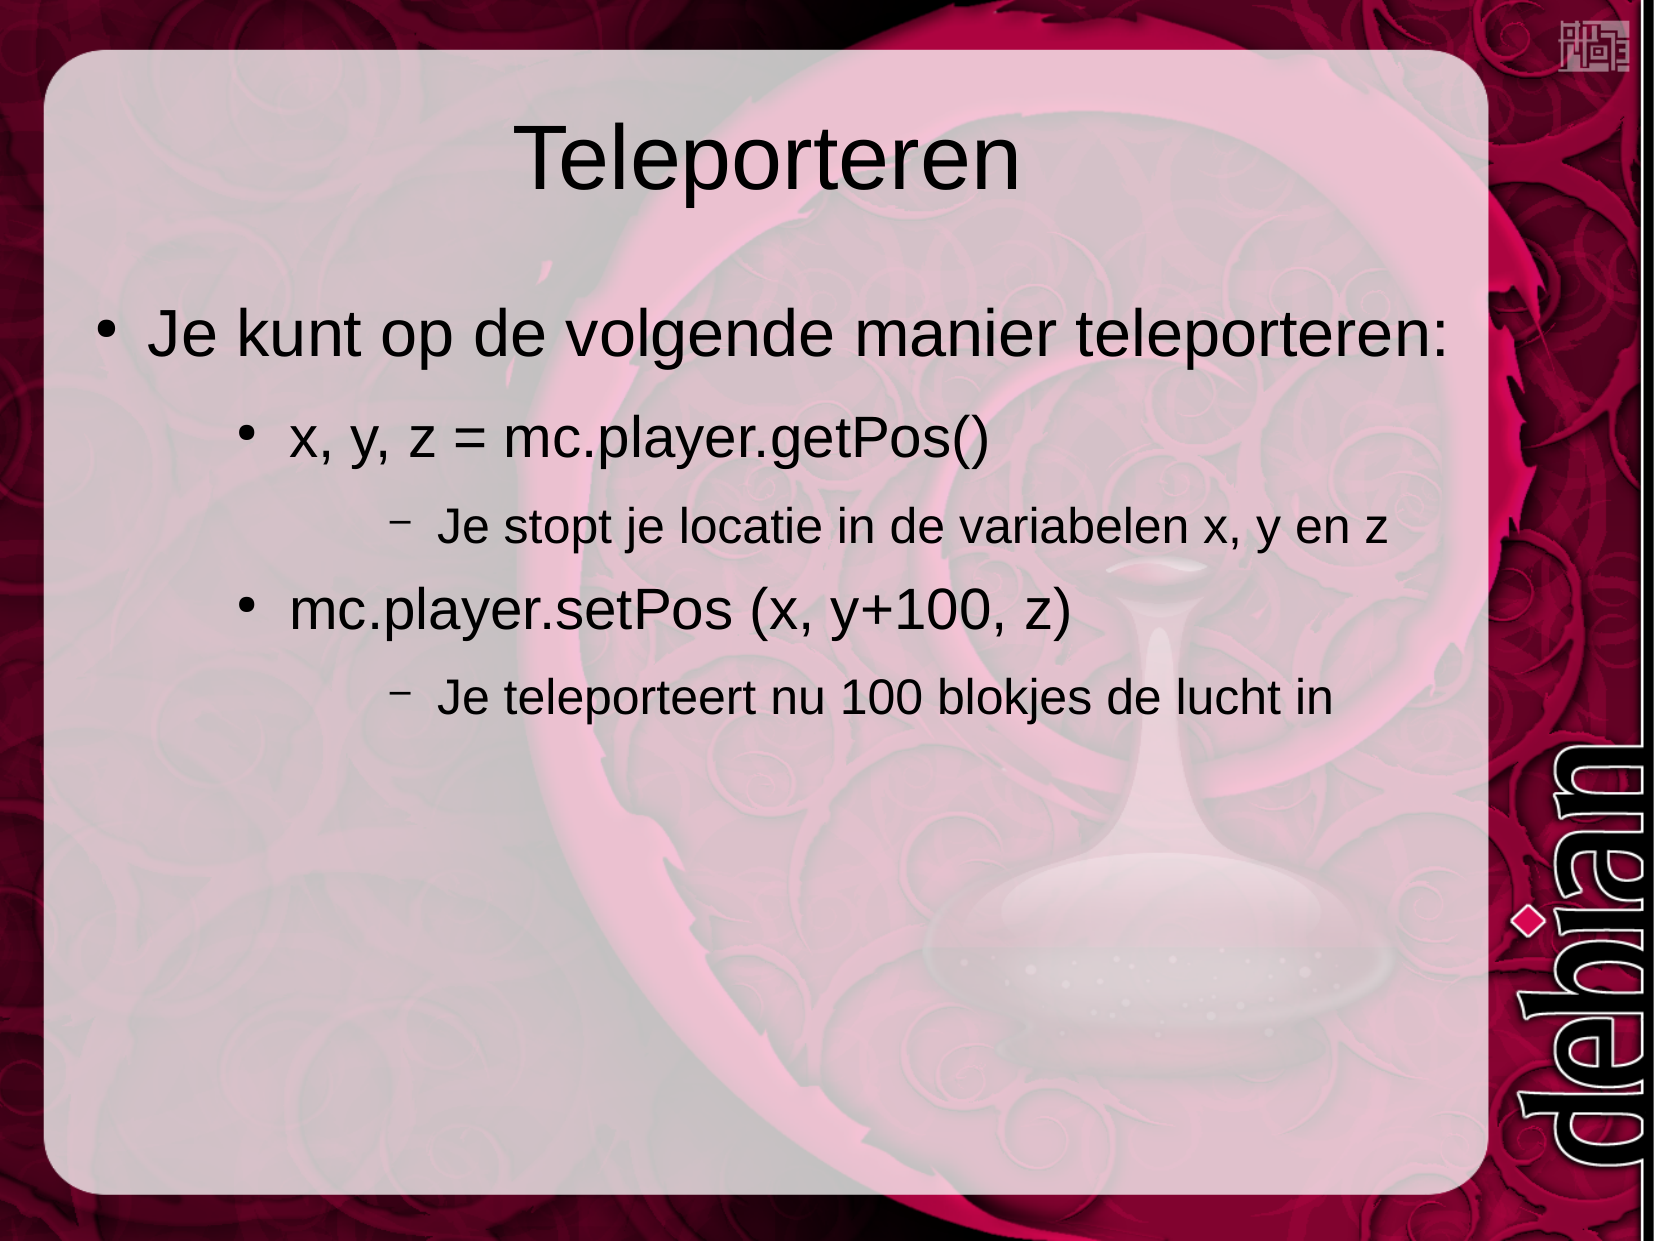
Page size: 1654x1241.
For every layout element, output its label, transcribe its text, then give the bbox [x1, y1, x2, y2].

title Teleporteren [59, 49, 1477, 257]
list Je kunt op de volgende manier teleporteren: x, y, z = mc.player.getPos() Je stopt je locatie in de variabelen x, y en z mc.player.setPos (x, y+100, z) Je teleporteert nu 100 blokjes de lucht in [59, 290, 1477, 1109]
picture [0, 0, 1654, 1241]
